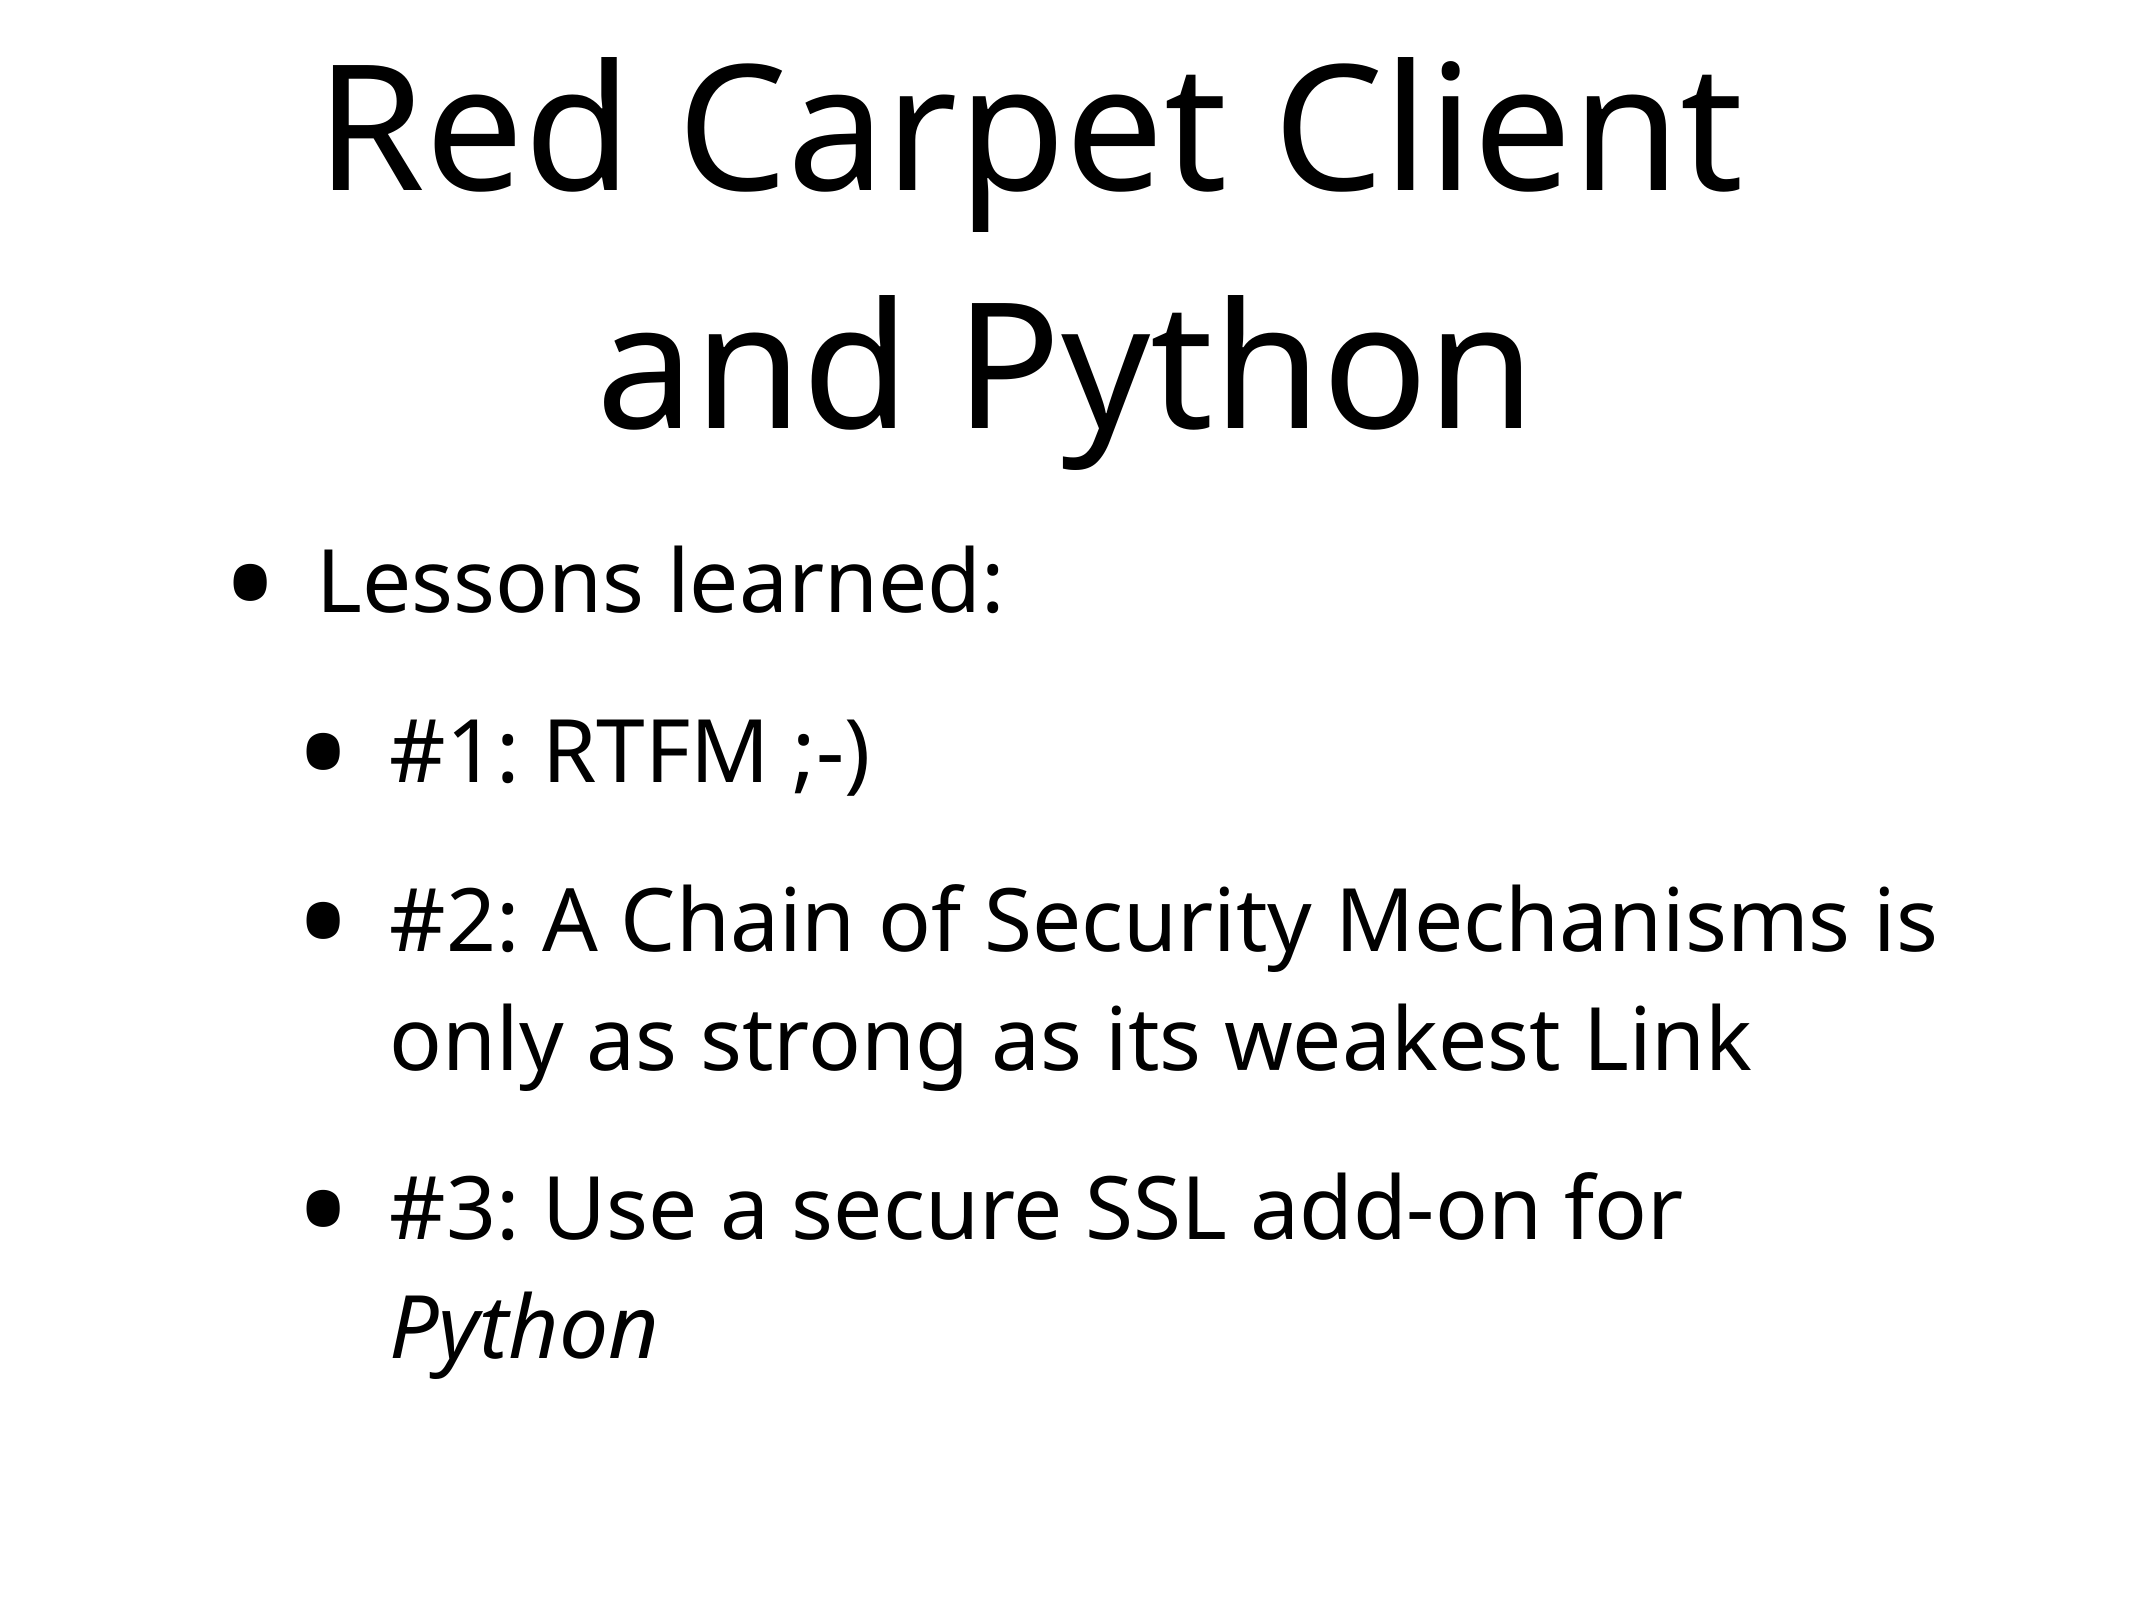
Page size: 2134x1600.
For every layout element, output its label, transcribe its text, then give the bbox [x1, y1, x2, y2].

title Red Carpet Client and Python [208, 31, 1925, 412]
list Lessons learned: #1: RTFM ;-) #2: A Chain of Security Mechanisms is only as strong as its weakest Link #3: Use a secure SSL add-on for Python [162, 412, 1969, 1492]
